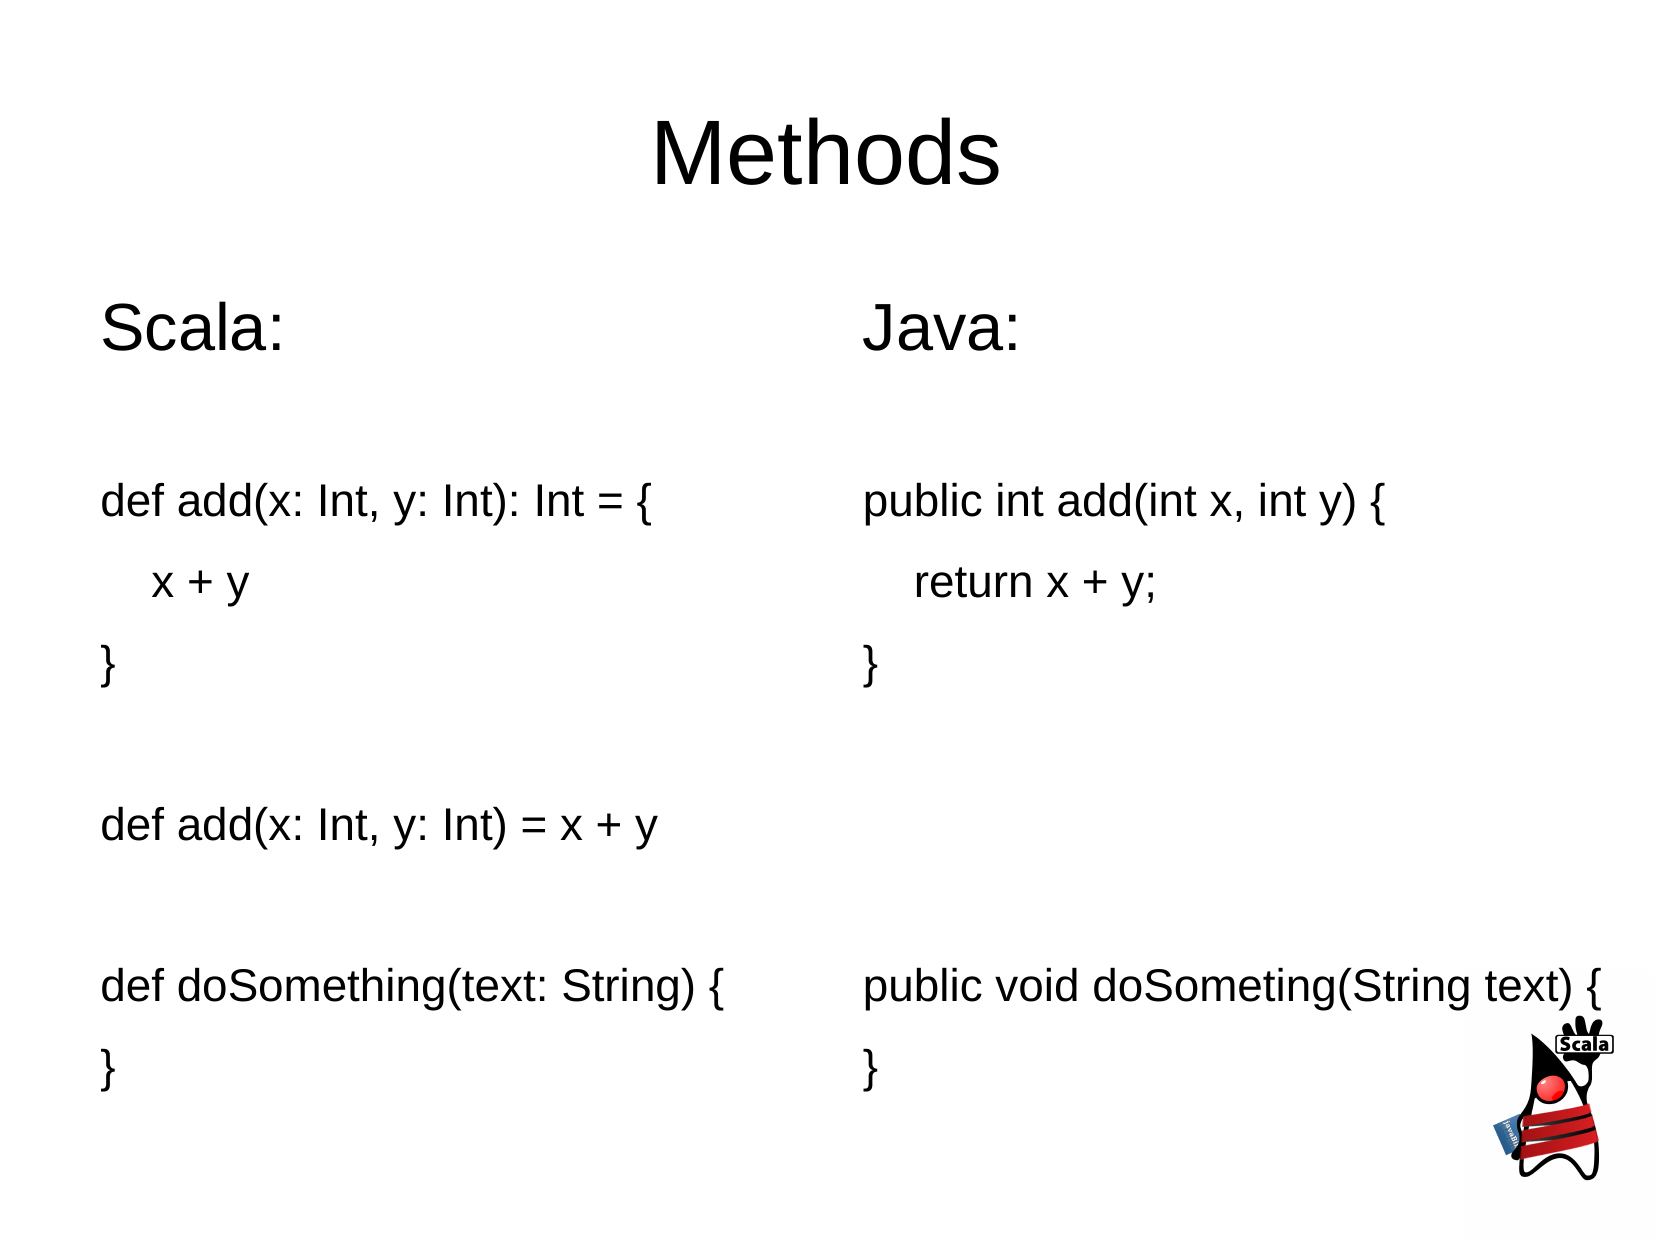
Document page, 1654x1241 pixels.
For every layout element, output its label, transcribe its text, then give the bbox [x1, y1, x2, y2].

title Methods [82, 56, 1571, 250]
picture [1462, 1109, 1654, 1241]
list Scala: def add(x: Int, y: Int): Int = { x + y } def add(x: Int, y: Int) = x + y def doSomething(text: String) { } [82, 290, 809, 1109]
list Java: public int add(int x, int y) { return x + y; } public void doSometing(String text) { } [845, 290, 1654, 1109]
